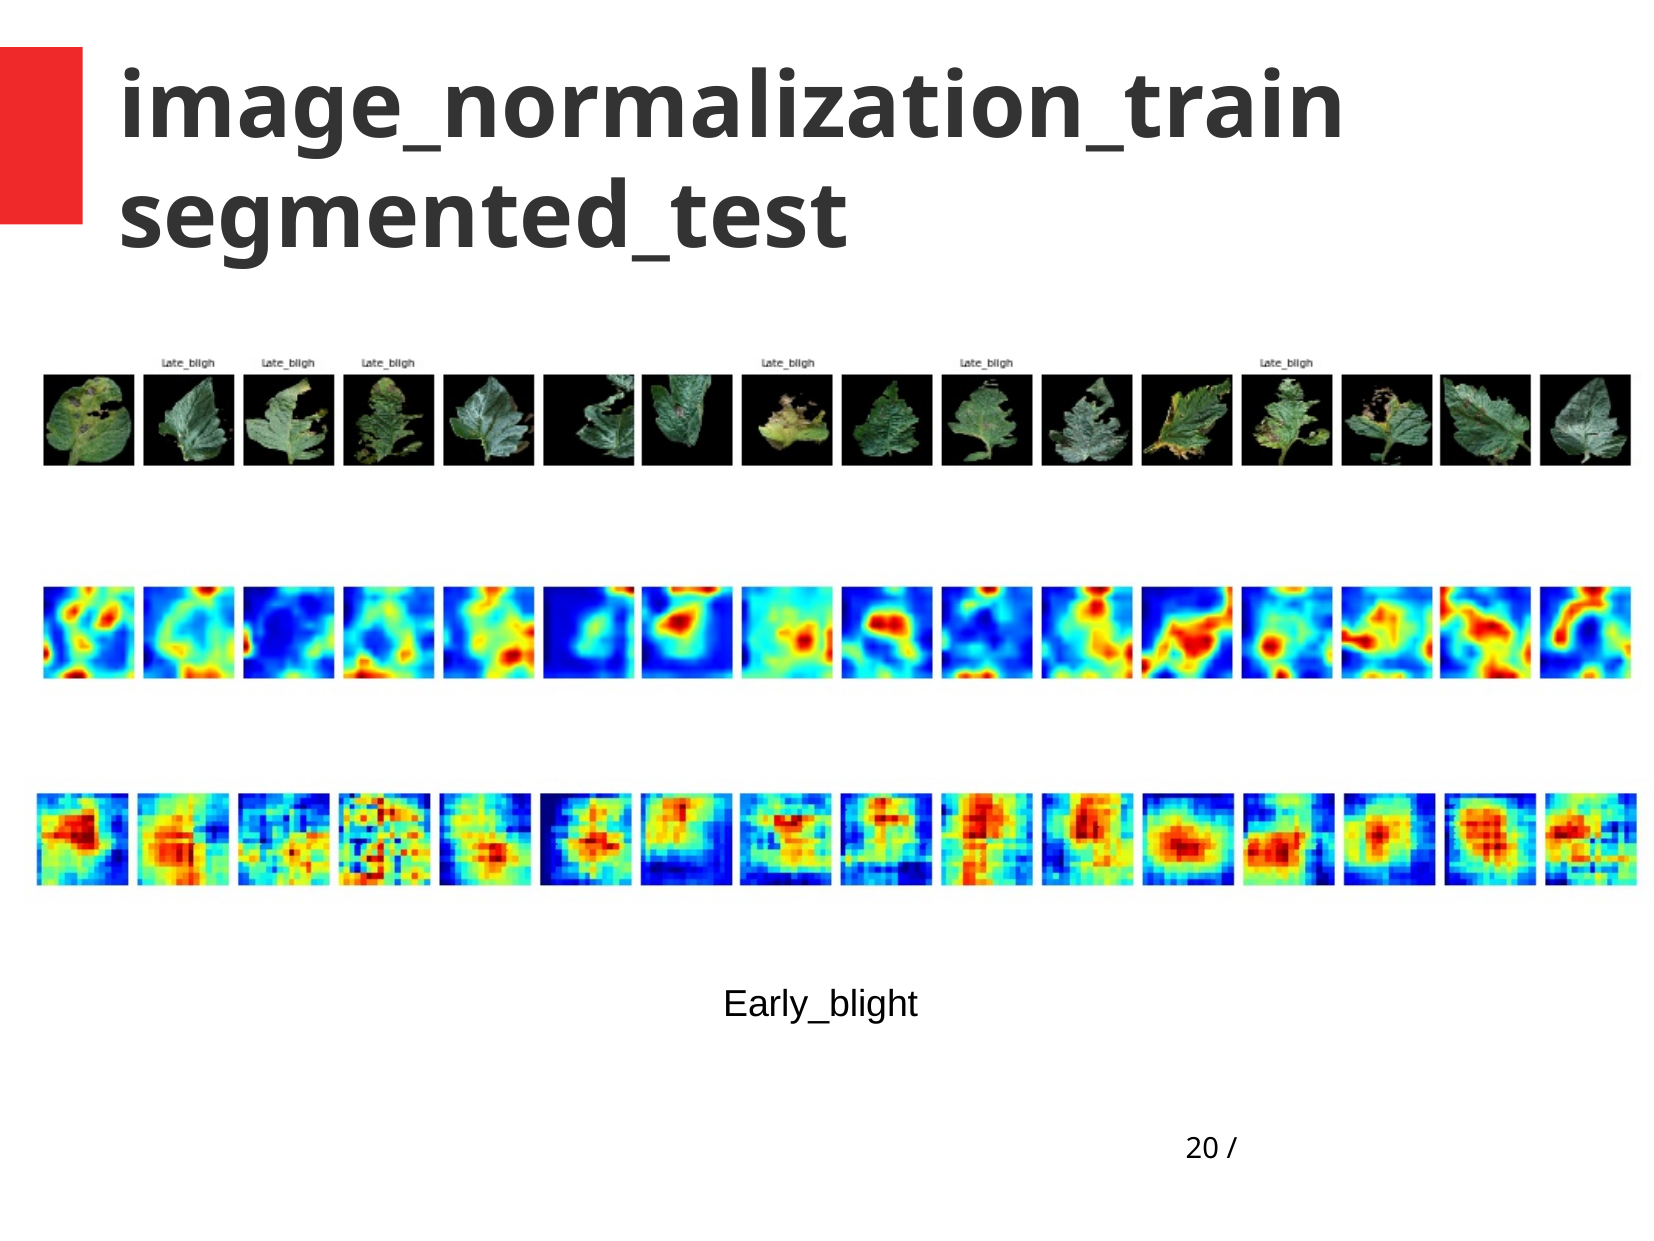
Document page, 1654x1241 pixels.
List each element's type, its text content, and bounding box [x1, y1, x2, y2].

picture [0, 570, 1648, 716]
text_box Early_blight [708, 975, 934, 1032]
text_box / [1185, 1129, 1571, 1216]
title image_normalization_train segmented_test [118, 45, 1571, 260]
picture [0, 347, 1648, 503]
picture [0, 778, 1654, 923]
